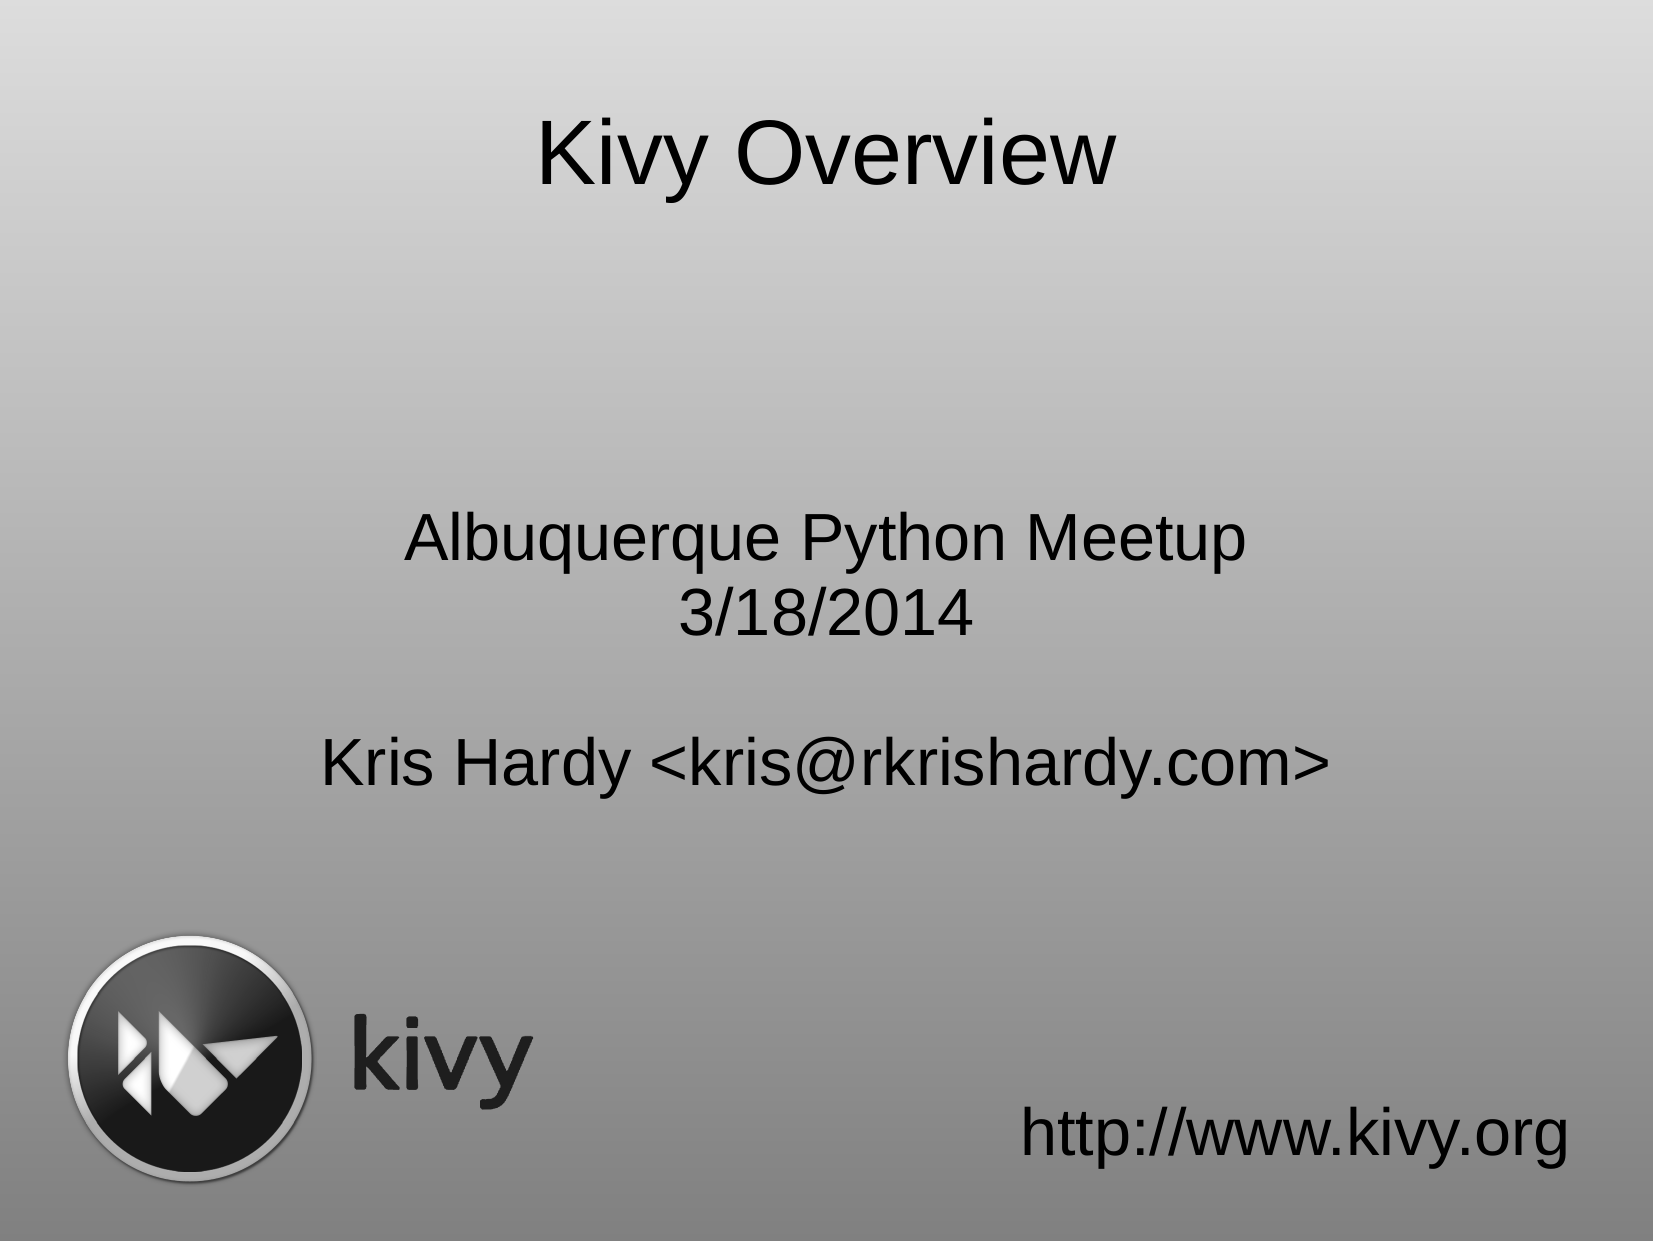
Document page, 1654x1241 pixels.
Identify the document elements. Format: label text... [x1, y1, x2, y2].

title Kivy Overview [82, 49, 1571, 257]
text_box http://www.kivy.org [1005, 1095, 1587, 1171]
picture [60, 929, 573, 1187]
subtitle Albuquerque Python Meetup 3/18/2014 Kris Hardy <kris@rkrishardy.com> [82, 290, 1571, 1010]
